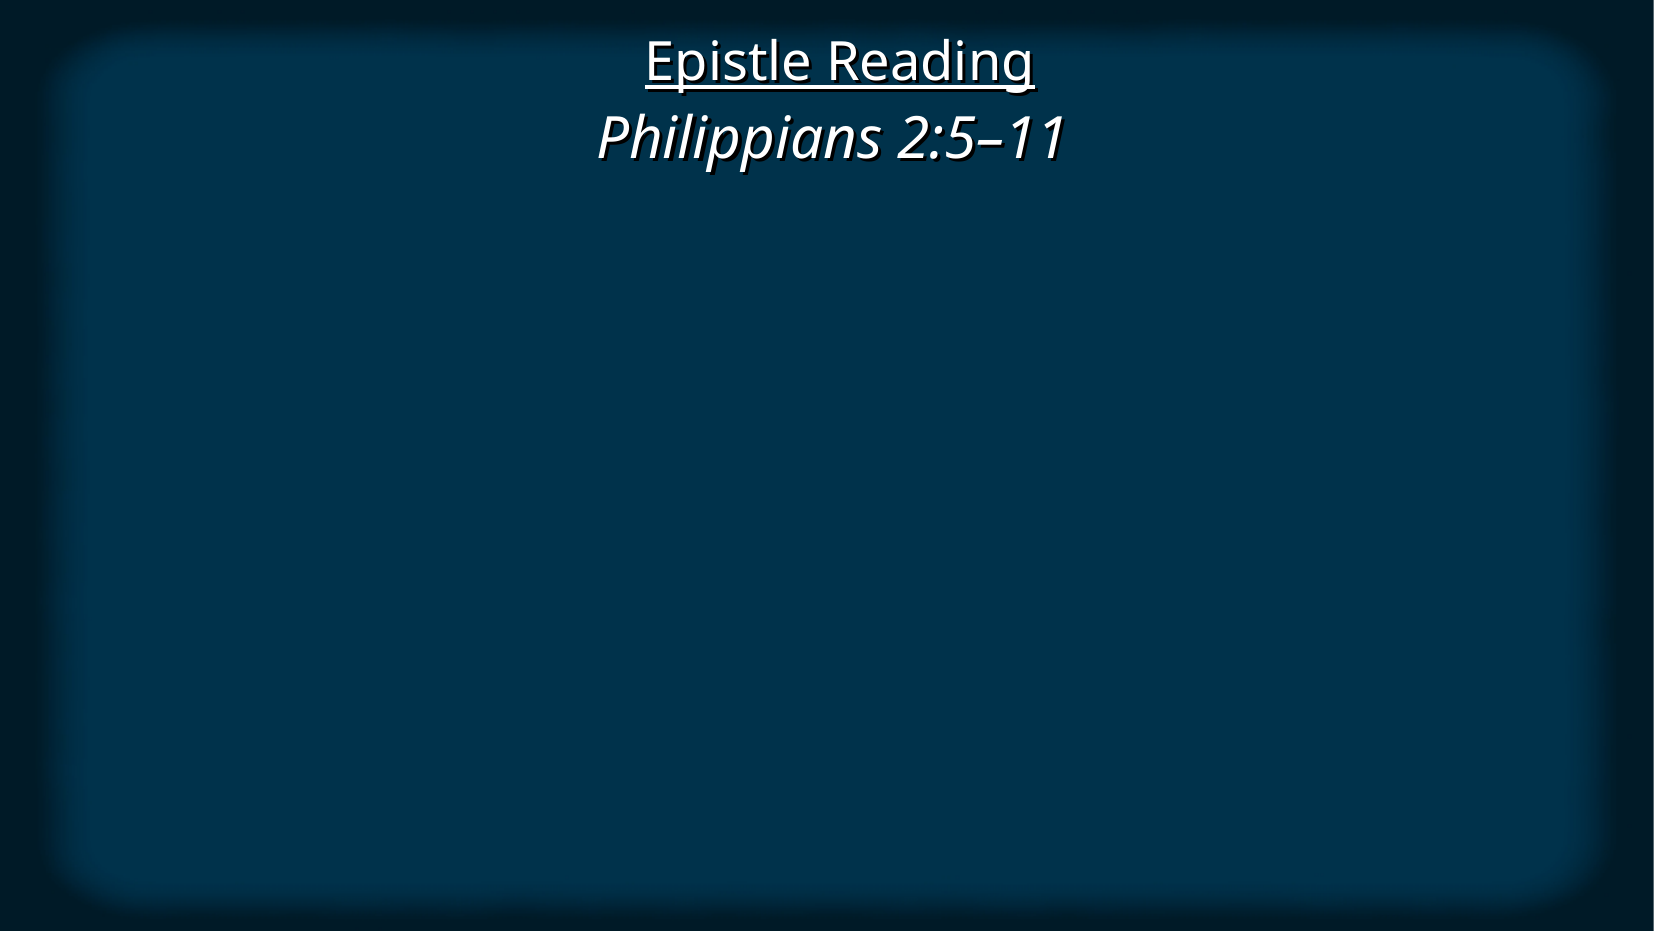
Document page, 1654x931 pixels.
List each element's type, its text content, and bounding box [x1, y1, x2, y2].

picture [0, 0, 1654, 931]
text_box Epistle Reading Philippians 2:5–11 [90, 15, 1591, 179]
